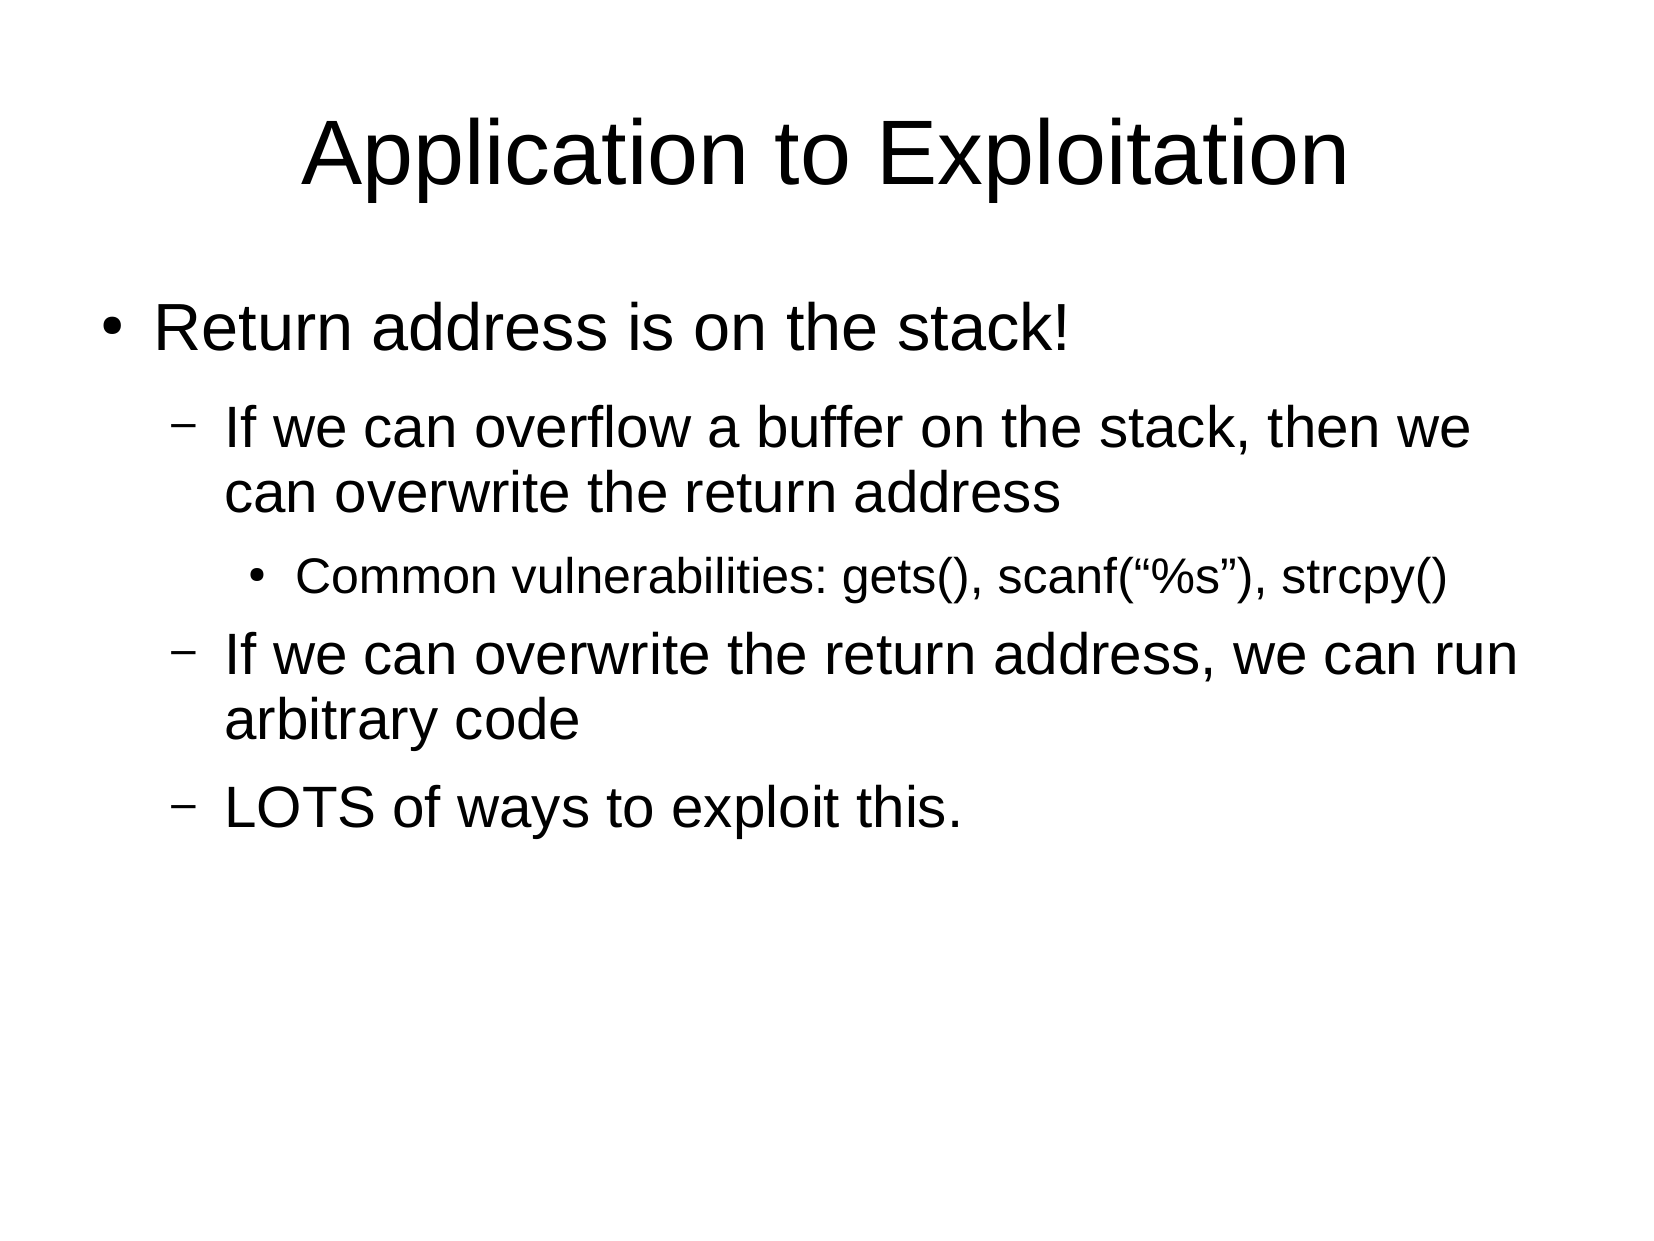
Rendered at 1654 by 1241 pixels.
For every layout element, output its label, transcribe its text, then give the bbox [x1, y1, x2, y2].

title Application to Exploitation [82, 49, 1571, 257]
list Return address is on the stack! If we can overflow a buffer on the stack, then we can overwrite the return address Common vulnerabilities: gets(), scanf(“%s”), strcpy() If we can overwrite the return address, we can run arbitrary code LOTS of ways to exploit this. [82, 290, 1538, 1010]
